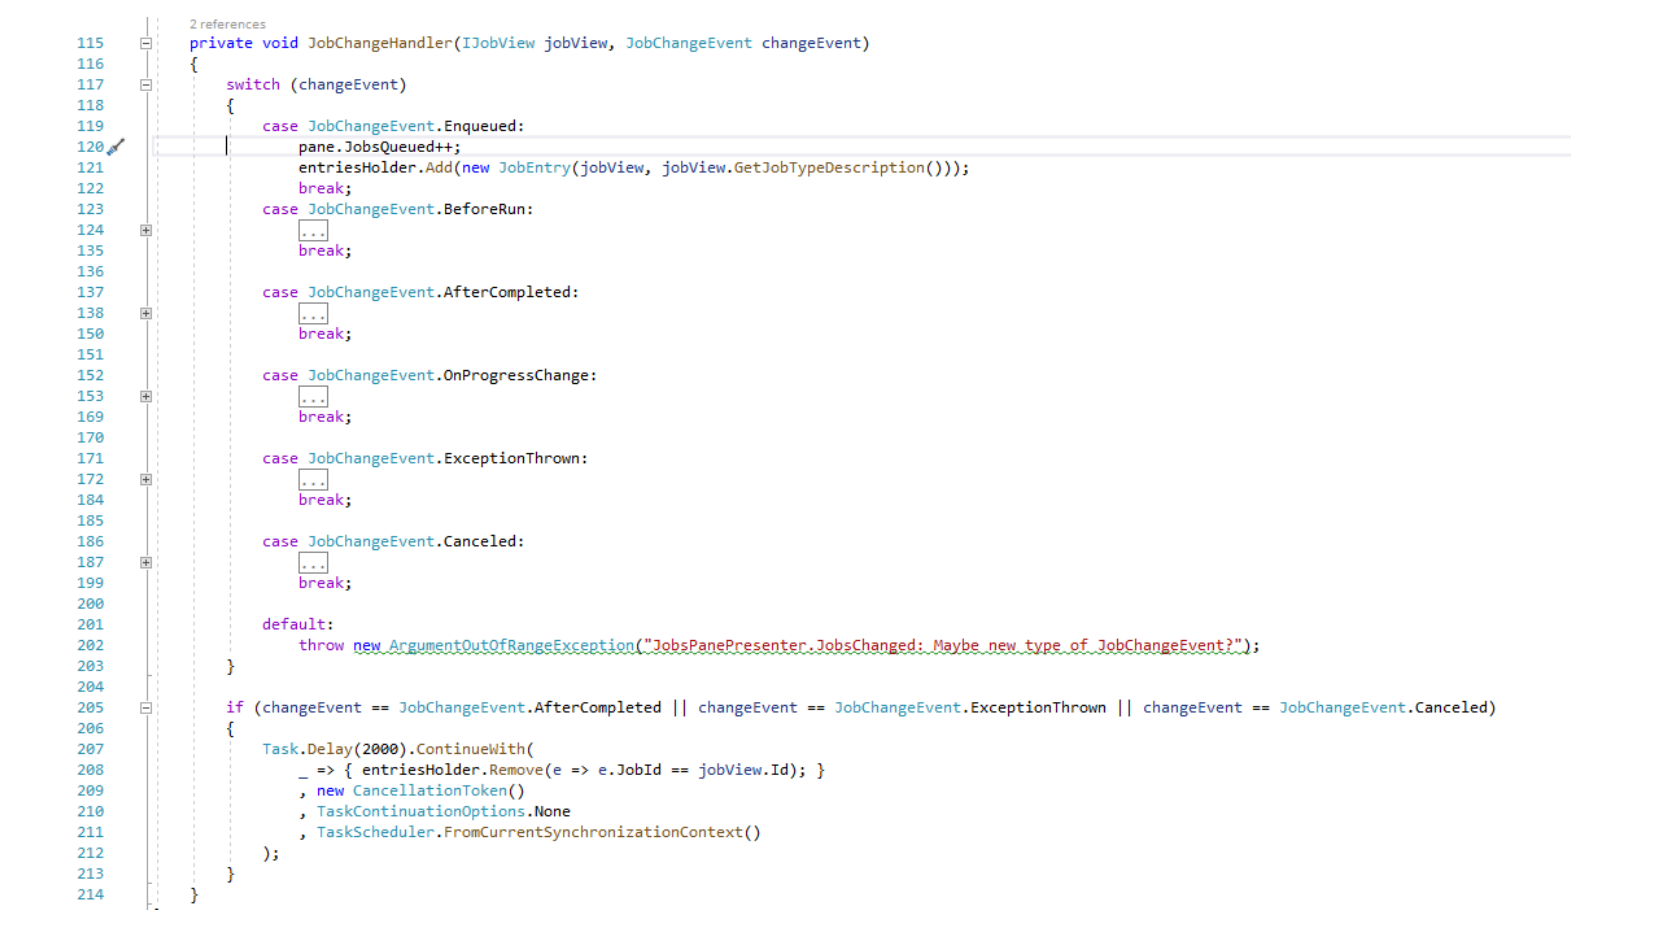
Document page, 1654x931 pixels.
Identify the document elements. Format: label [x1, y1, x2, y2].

picture [60, 17, 1571, 910]
